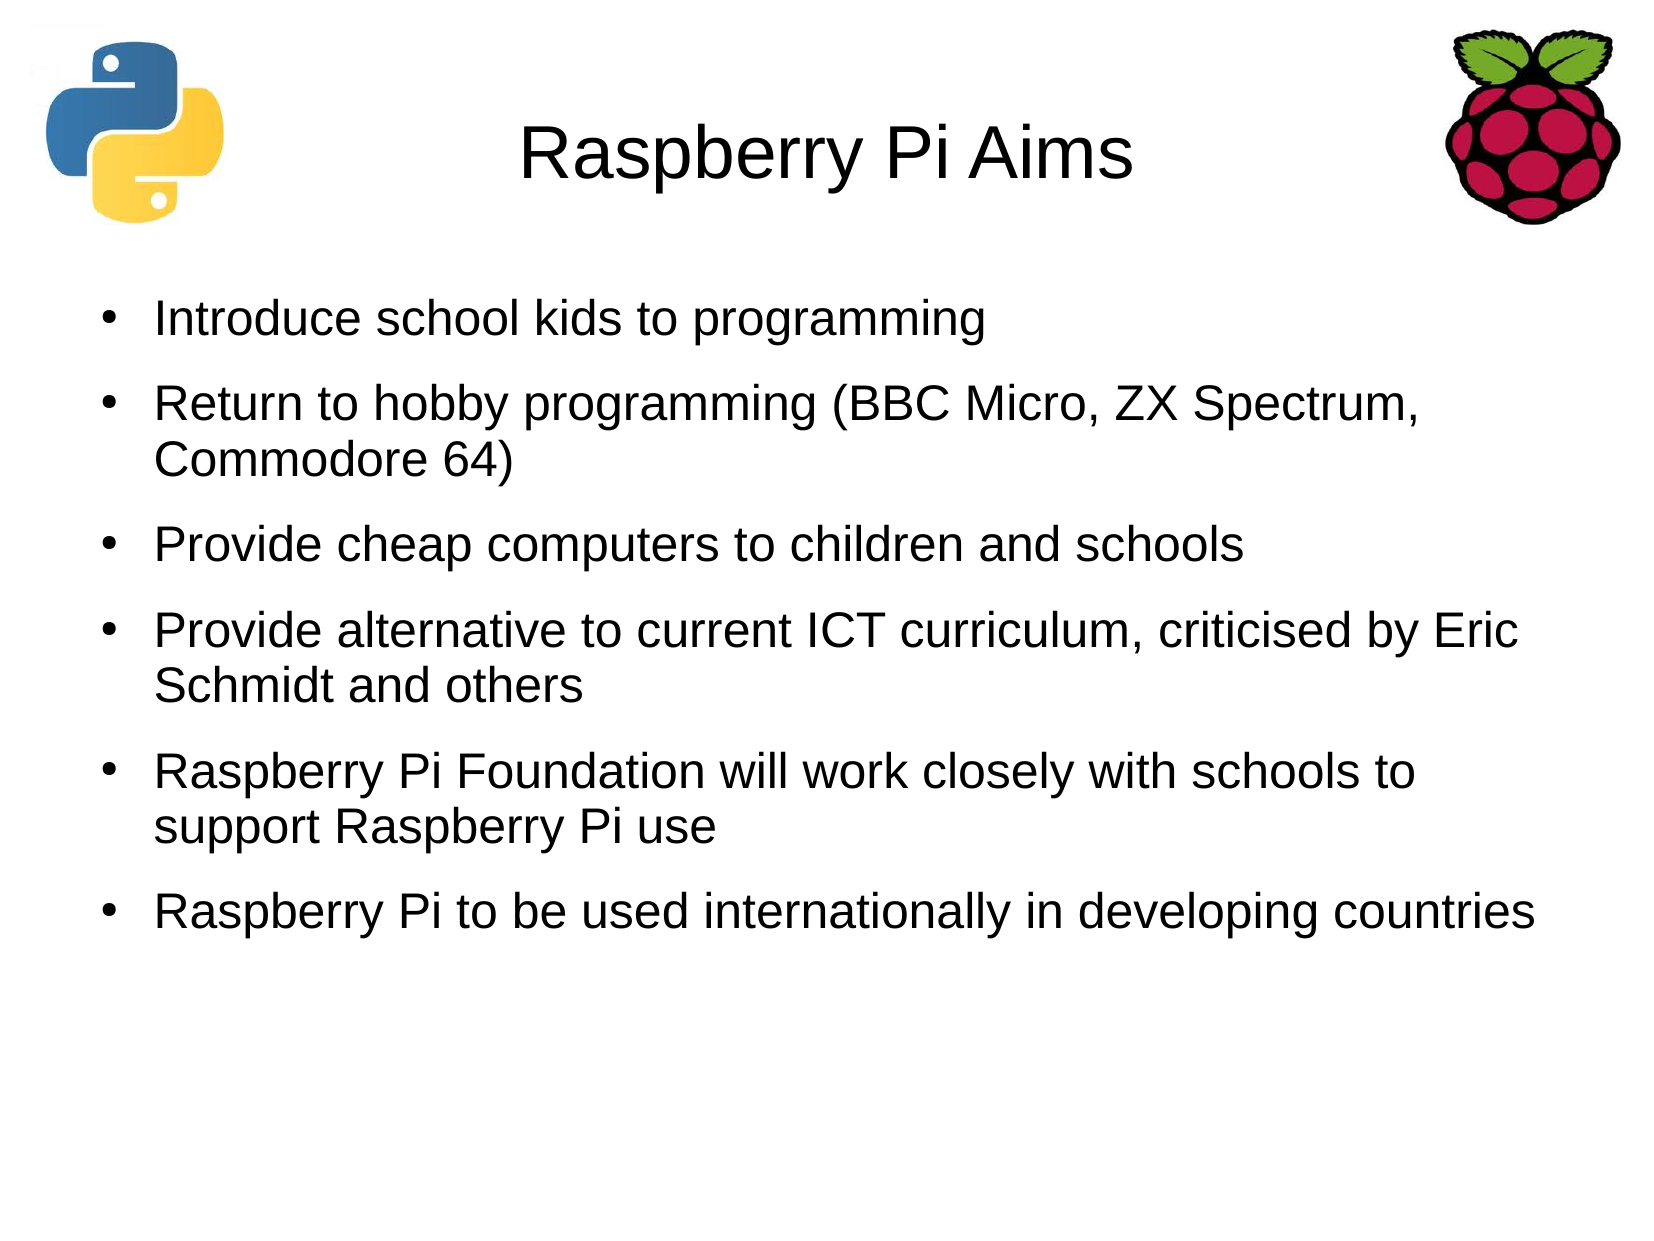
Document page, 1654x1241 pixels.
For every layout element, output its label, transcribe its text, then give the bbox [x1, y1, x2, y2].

title Raspberry Pi Aims [82, 49, 1571, 257]
list Introduce school kids to programming Return to hobby programming (BBC Micro, ZX Spectrum, Commodore 64) Provide cheap computers to children and schools Provide alternative to current ICT curriculum, criticised by Eric Schmidt and others Raspberry Pi Foundation will work closely with schools to support Raspberry Pi use Raspberry Pi to be used internationally in developing countries [82, 290, 1538, 1201]
picture [1443, 29, 1621, 225]
picture [29, 24, 240, 240]
